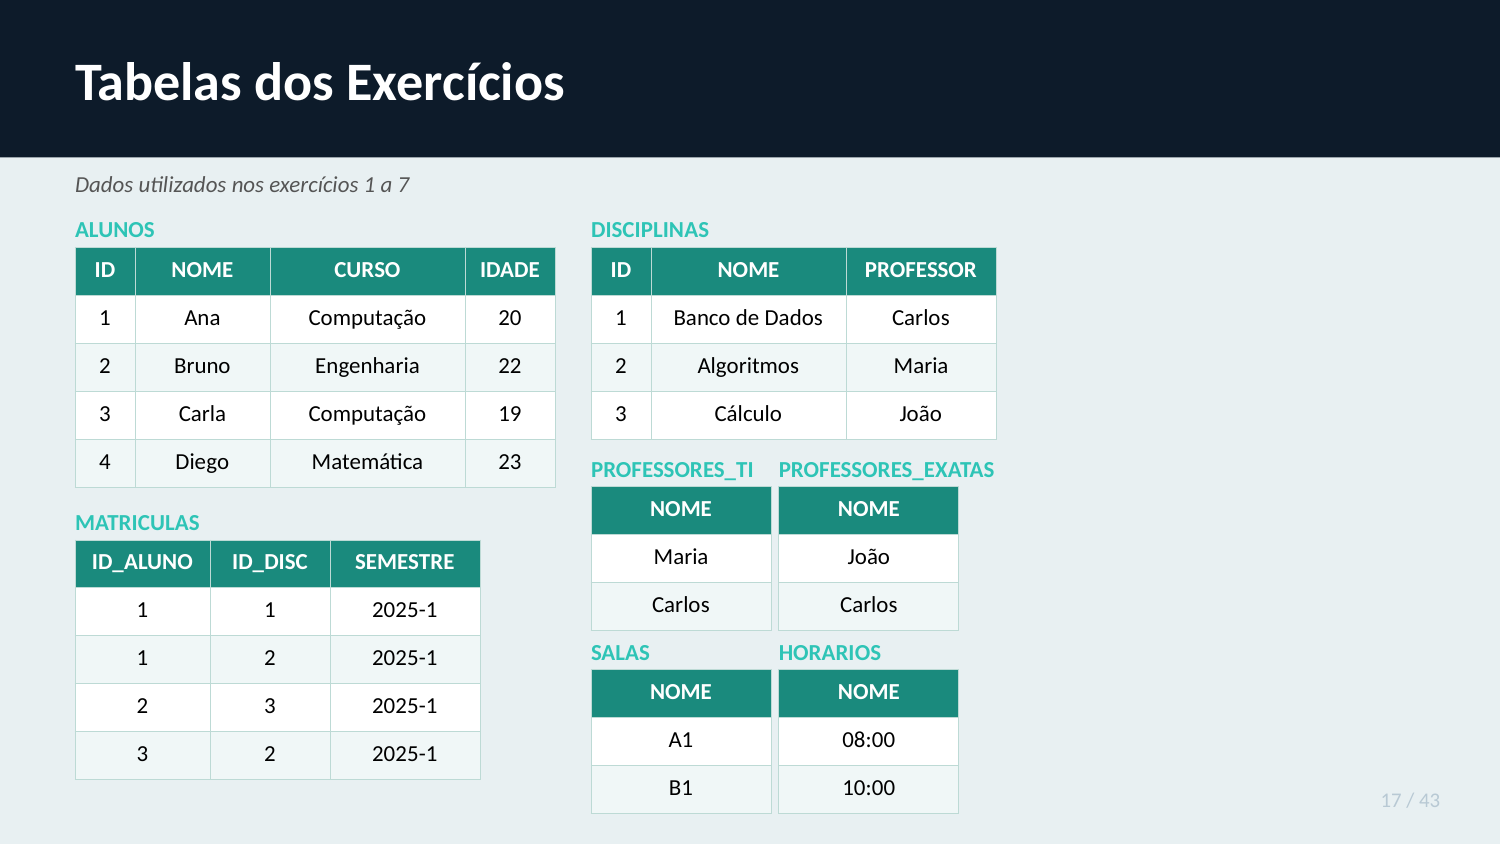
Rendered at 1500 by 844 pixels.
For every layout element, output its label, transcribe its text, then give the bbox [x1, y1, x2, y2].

table_cell B1 [592, 766, 771, 813]
table_cell Carlos [847, 296, 996, 343]
table_cell 1 [76, 296, 135, 343]
table_header IDADE [466, 248, 555, 295]
table_cell A1 [592, 718, 771, 765]
table_cell 19 [466, 392, 555, 439]
table_cell Matemática [271, 440, 465, 487]
table_cell 2025-1 [331, 732, 480, 779]
table_cell João [847, 392, 996, 439]
table_header NOME [652, 248, 846, 295]
table_cell Maria [592, 535, 771, 582]
table_cell Carla [136, 392, 270, 439]
table_cell 3 [592, 392, 651, 439]
table_header ID_ALUNO [76, 541, 210, 587]
table_cell Computação [271, 392, 465, 439]
table_cell 2 [211, 636, 330, 683]
table_cell 2 [76, 344, 135, 391]
table_cell 1 [76, 588, 210, 635]
table_header ID_DISC [211, 541, 330, 587]
table_header NOME [592, 670, 771, 717]
table_cell Computação [271, 296, 465, 343]
table_cell Banco de Dados [652, 296, 846, 343]
text_box Dados utilizados nos exercícios 1 a 7 [74, 165, 1425, 203]
table_cell 2025-1 [331, 588, 480, 635]
table_cell Carlos [592, 583, 771, 630]
table_cell 2025-1 [331, 684, 480, 731]
table_cell João [779, 535, 958, 582]
table_header NOME [779, 487, 958, 534]
table_cell Diego [136, 440, 270, 487]
table_cell Carlos [779, 583, 958, 630]
table_header NOME [136, 248, 270, 295]
table_cell Maria [847, 344, 996, 391]
table_cell 10:00 [779, 766, 958, 813]
table_cell 2025-1 [331, 636, 480, 683]
table_cell 4 [76, 440, 135, 487]
text_box HORARIOS [778, 632, 1154, 670]
table_cell 20 [466, 296, 555, 343]
text_box Tabelas dos Exercícios [74, 22, 1425, 135]
table_cell 08:00 [779, 718, 958, 765]
table_header NOME [779, 670, 958, 717]
table_header NOME [592, 487, 771, 534]
table_cell Ana [136, 296, 270, 343]
text_box DISCIPLINAS [590, 210, 891, 247]
table_header CURSO [271, 248, 465, 295]
text_box 17 / 43 [1274, 772, 1455, 825]
text_box PROFESSORES_TI [590, 449, 778, 487]
table_cell Engenharia [271, 344, 465, 391]
table_cell 3 [76, 392, 135, 439]
table_cell 2 [592, 344, 651, 391]
text_box MATRICULAS [74, 502, 375, 540]
table_cell Bruno [136, 344, 270, 391]
table_cell 1 [211, 588, 330, 635]
table_cell Cálculo [652, 392, 846, 439]
table_cell 3 [76, 732, 210, 779]
table_header PROFESSOR [847, 248, 996, 295]
table_cell 1 [592, 296, 651, 343]
table_cell 1 [76, 636, 210, 683]
text_box ALUNOS [74, 210, 375, 247]
table_header SEMESTRE [331, 541, 480, 587]
table_cell 2 [76, 684, 210, 731]
table_header ID [592, 248, 651, 295]
table_cell 3 [211, 684, 330, 731]
table_cell 23 [466, 440, 555, 487]
table_cell 22 [466, 344, 555, 391]
text_box SALAS [591, 632, 778, 670]
table_cell Algoritmos [652, 344, 846, 391]
text_box PROFESSORES_EXATAS [778, 449, 1154, 487]
table_header ID [76, 248, 135, 295]
table_cell 2 [211, 732, 330, 779]
text_box [0, 0, 1500, 158]
